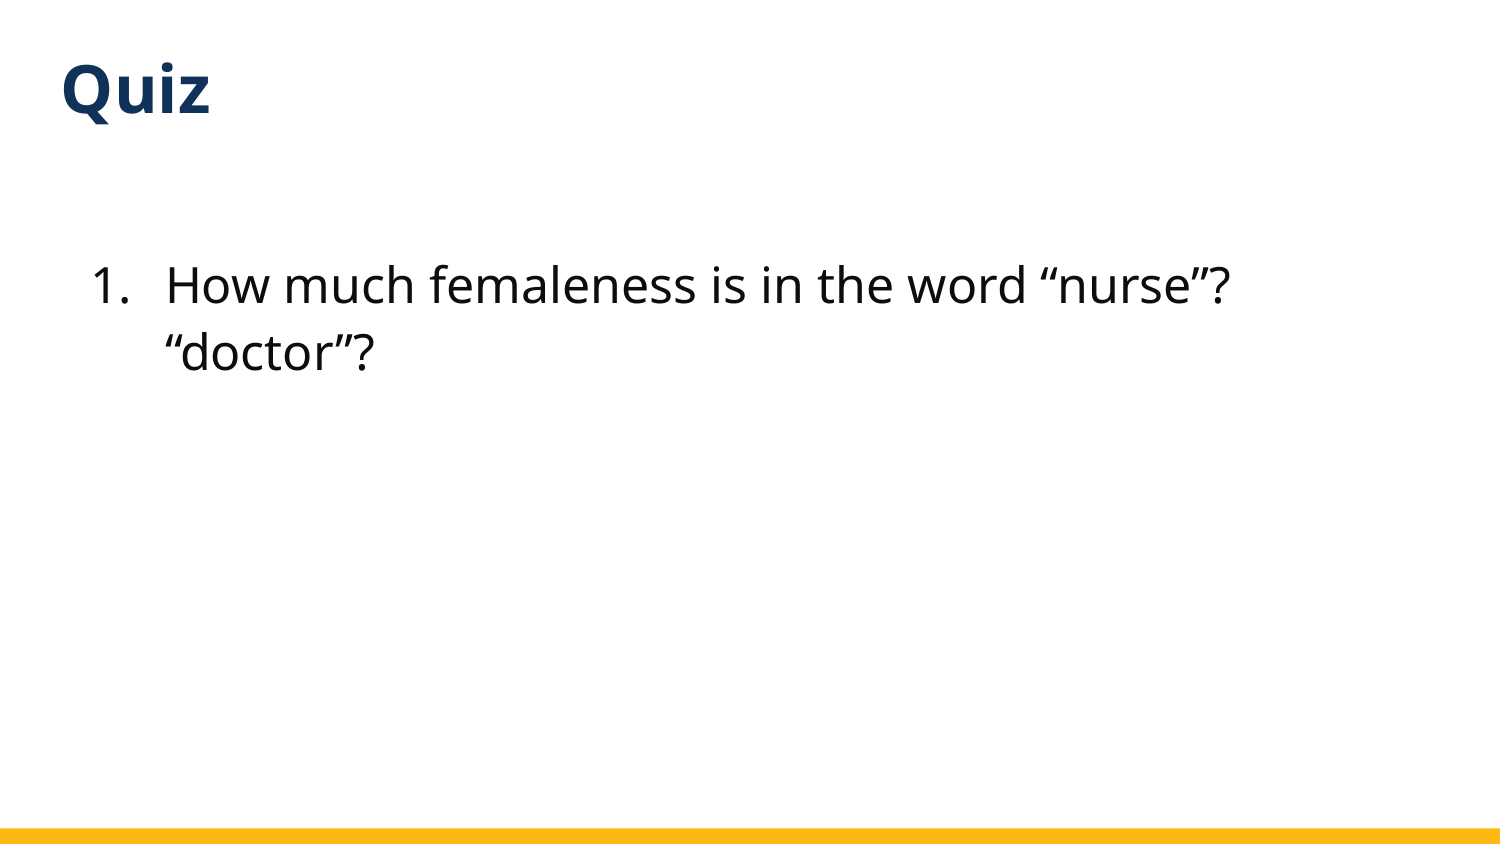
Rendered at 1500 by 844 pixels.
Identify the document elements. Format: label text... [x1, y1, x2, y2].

title Quiz [45, 82, 1471, 135]
text_box How much femaleness is in the word “nurse”? “doctor”? [75, 161, 1372, 579]
